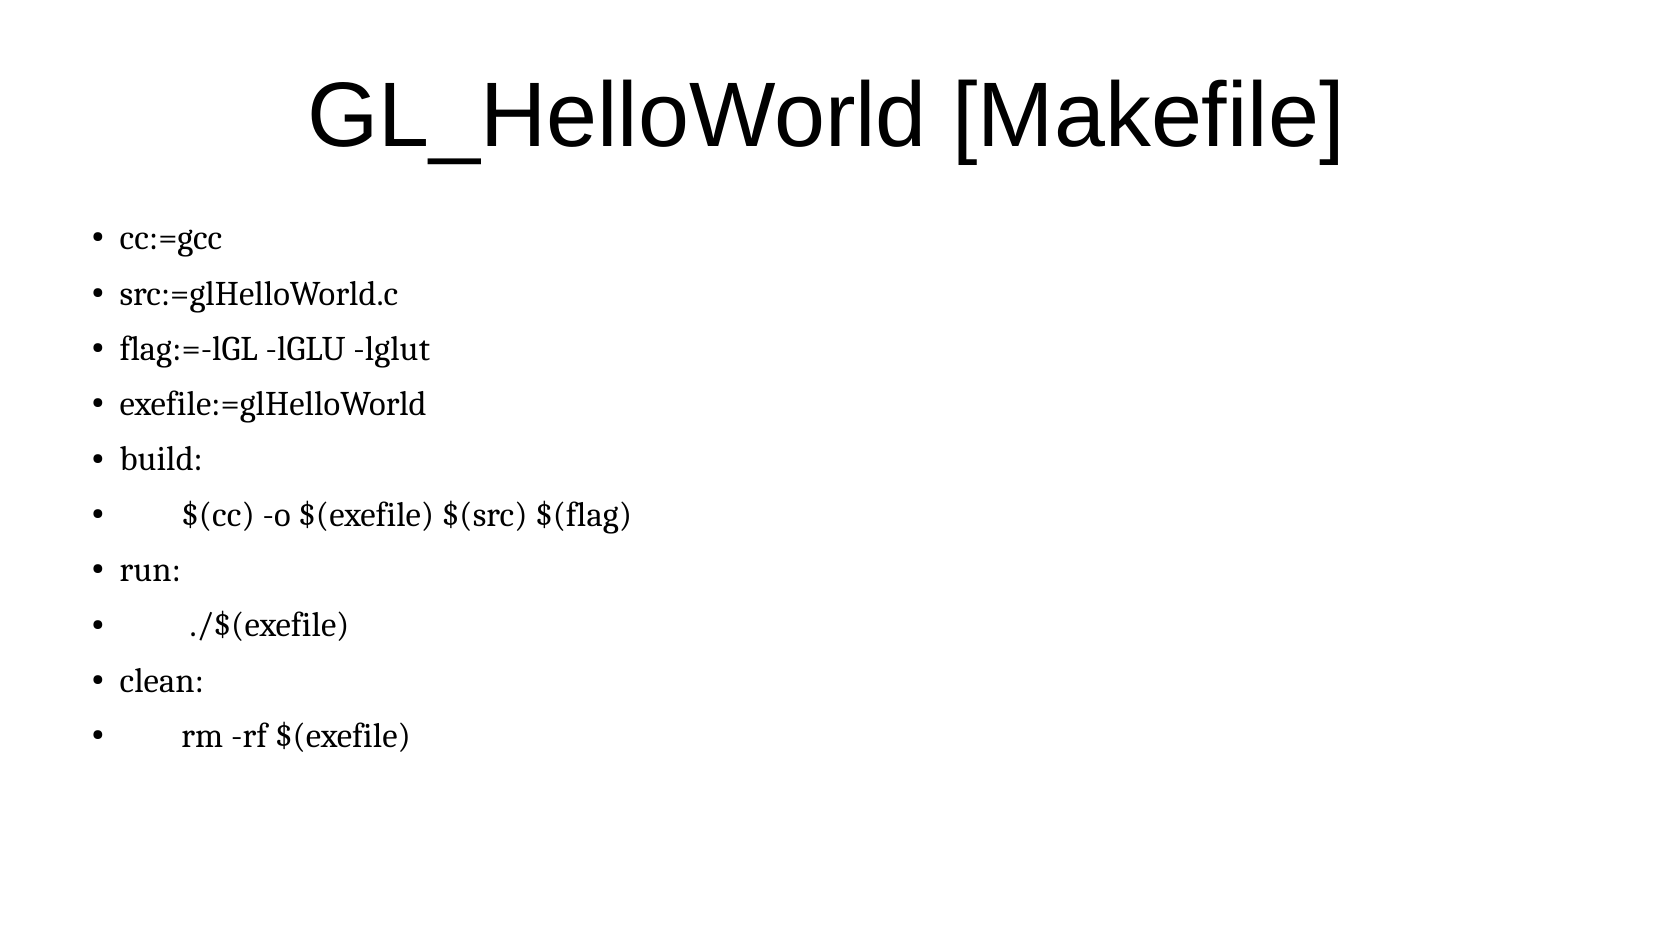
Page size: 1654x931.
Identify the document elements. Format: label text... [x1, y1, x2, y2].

list cc:=gcc src:=glHelloWorld.c flag:=-lGL -lGLU -lglut exefile:=glHelloWorld build: $(cc) -o $(exefile) $(src) $(flag) run: ./$(exefile) clean: rm -rf $(exefile) [82, 217, 1571, 758]
title GL_HelloWorld [Makefile] [82, 37, 1571, 193]
